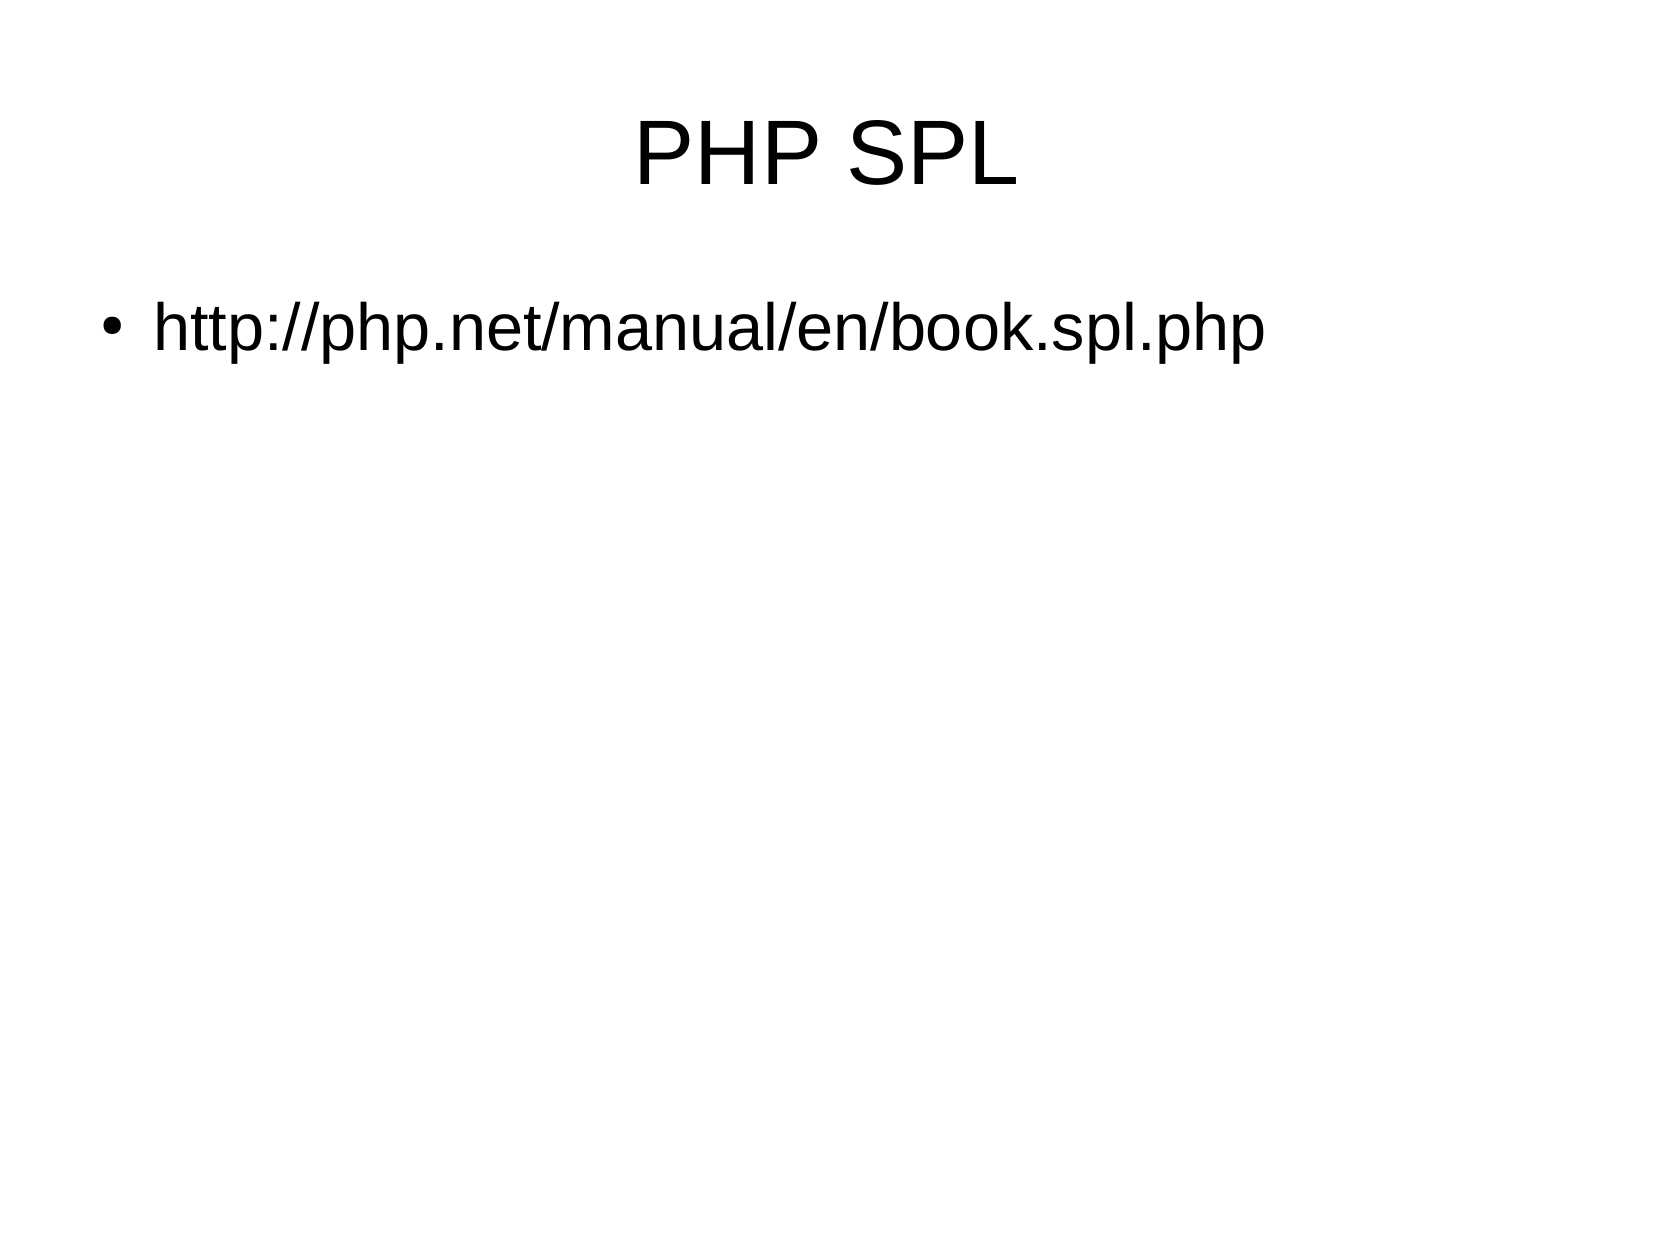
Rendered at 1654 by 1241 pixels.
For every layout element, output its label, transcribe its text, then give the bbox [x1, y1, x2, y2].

list http://php.net/manual/en/book.spl.php [82, 290, 1571, 1010]
title PHP SPL [82, 49, 1571, 257]
